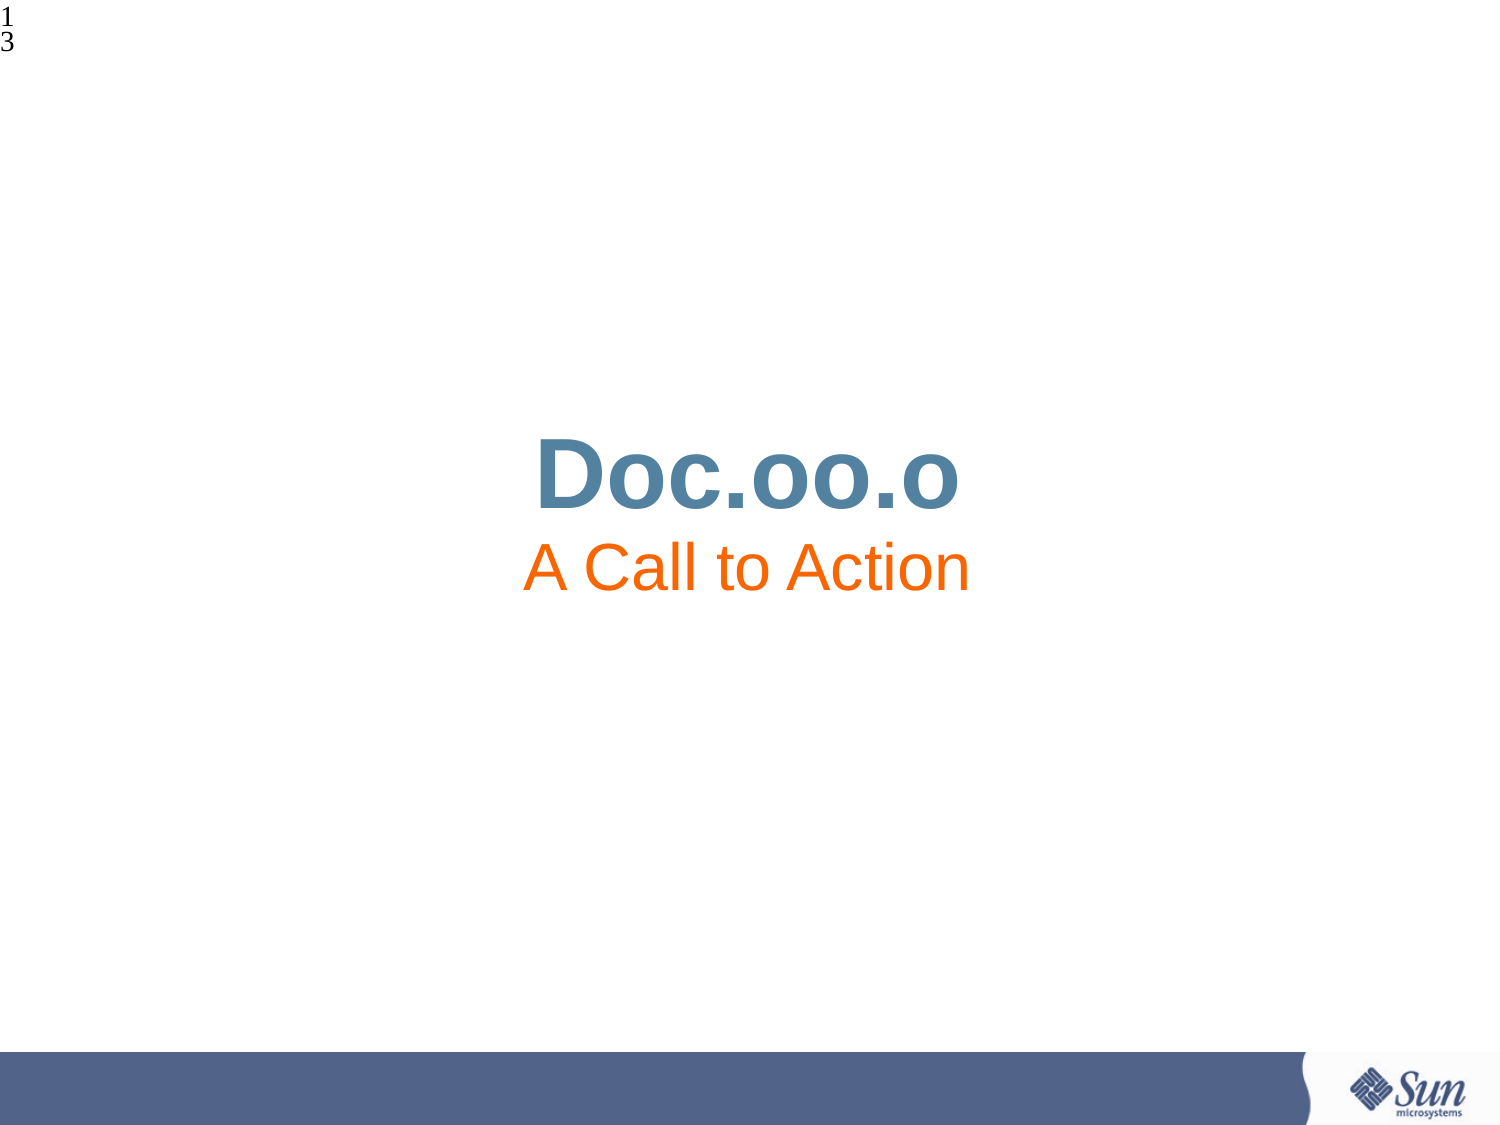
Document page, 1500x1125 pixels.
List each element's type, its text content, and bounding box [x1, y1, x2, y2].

subtitle Doc.oo.o A Call to Action [47, 55, 1414, 968]
picture [0, 1052, 1500, 1125]
